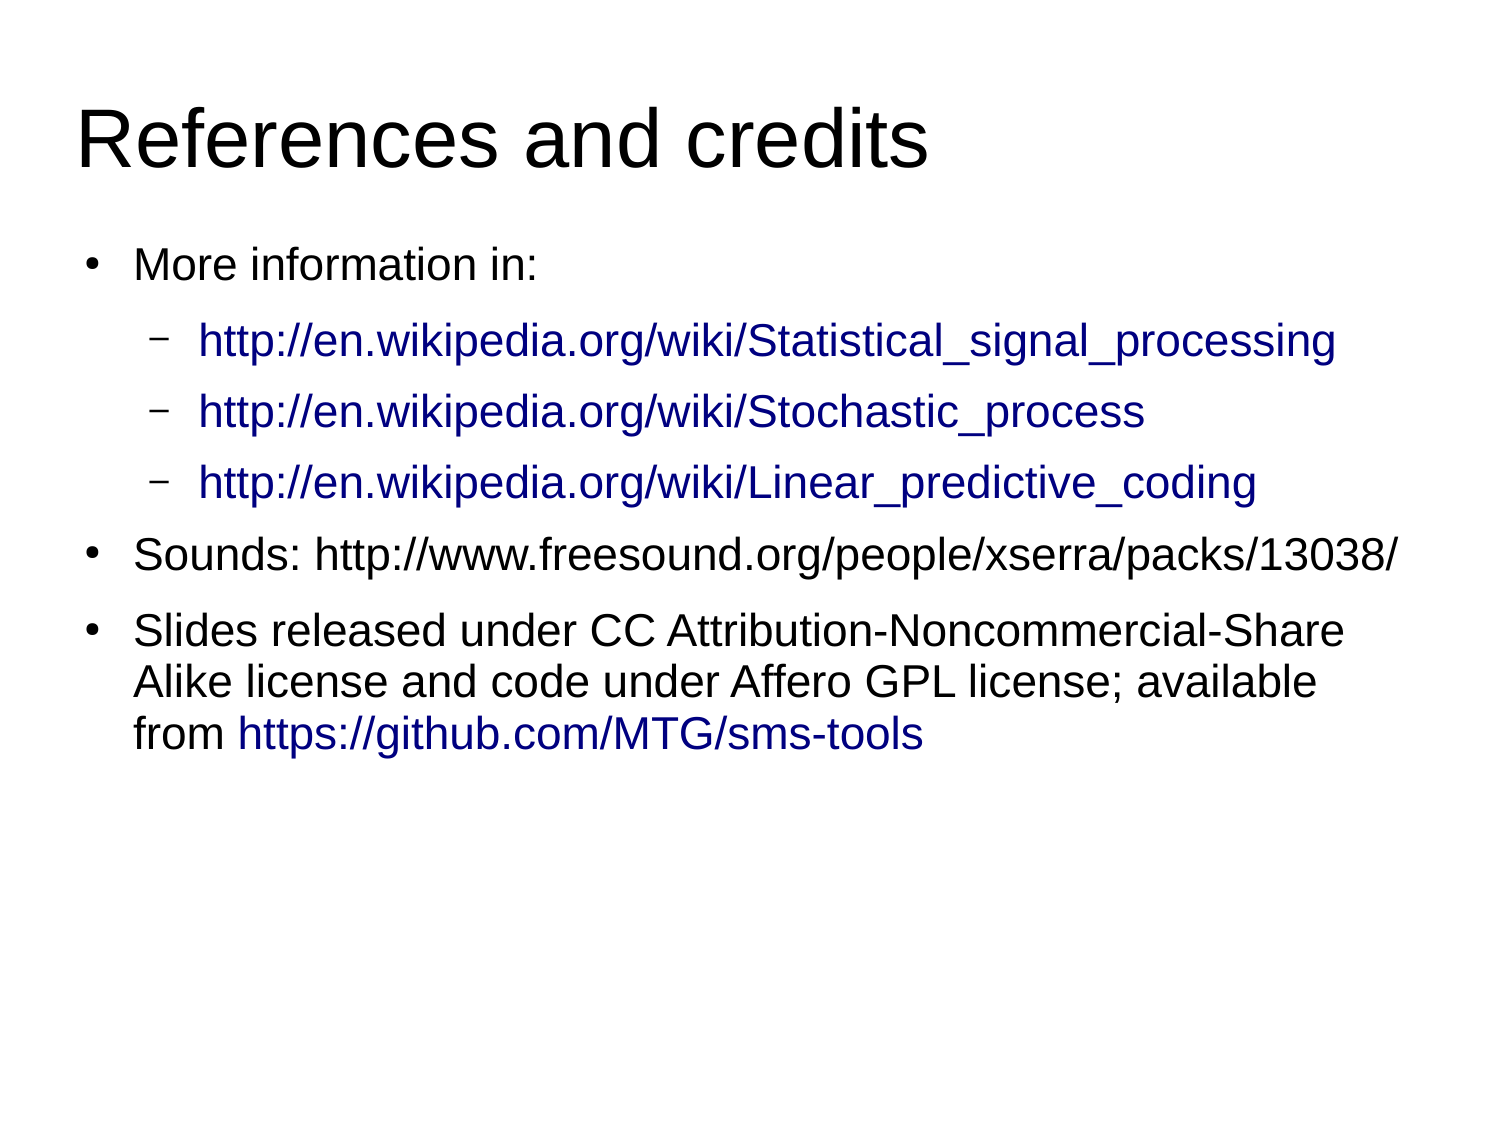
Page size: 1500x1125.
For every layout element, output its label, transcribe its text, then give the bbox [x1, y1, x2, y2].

list More information in: http://en.wikipedia.org/wiki/Statistical_signal_processing http://en.wikipedia.org/wiki/Stochastic_process http://en.wikipedia.org/wiki/Linear_predictive_coding Sounds: http://www.freesound.org/people/xserra/packs/13038/ Slides released under CC Attribution-Noncommercial-Share Alike license and code under Affero GPL license; available from https://github.com/MTG/sms-tools [68, 238, 1402, 831]
title References and credits [75, 44, 1425, 233]
